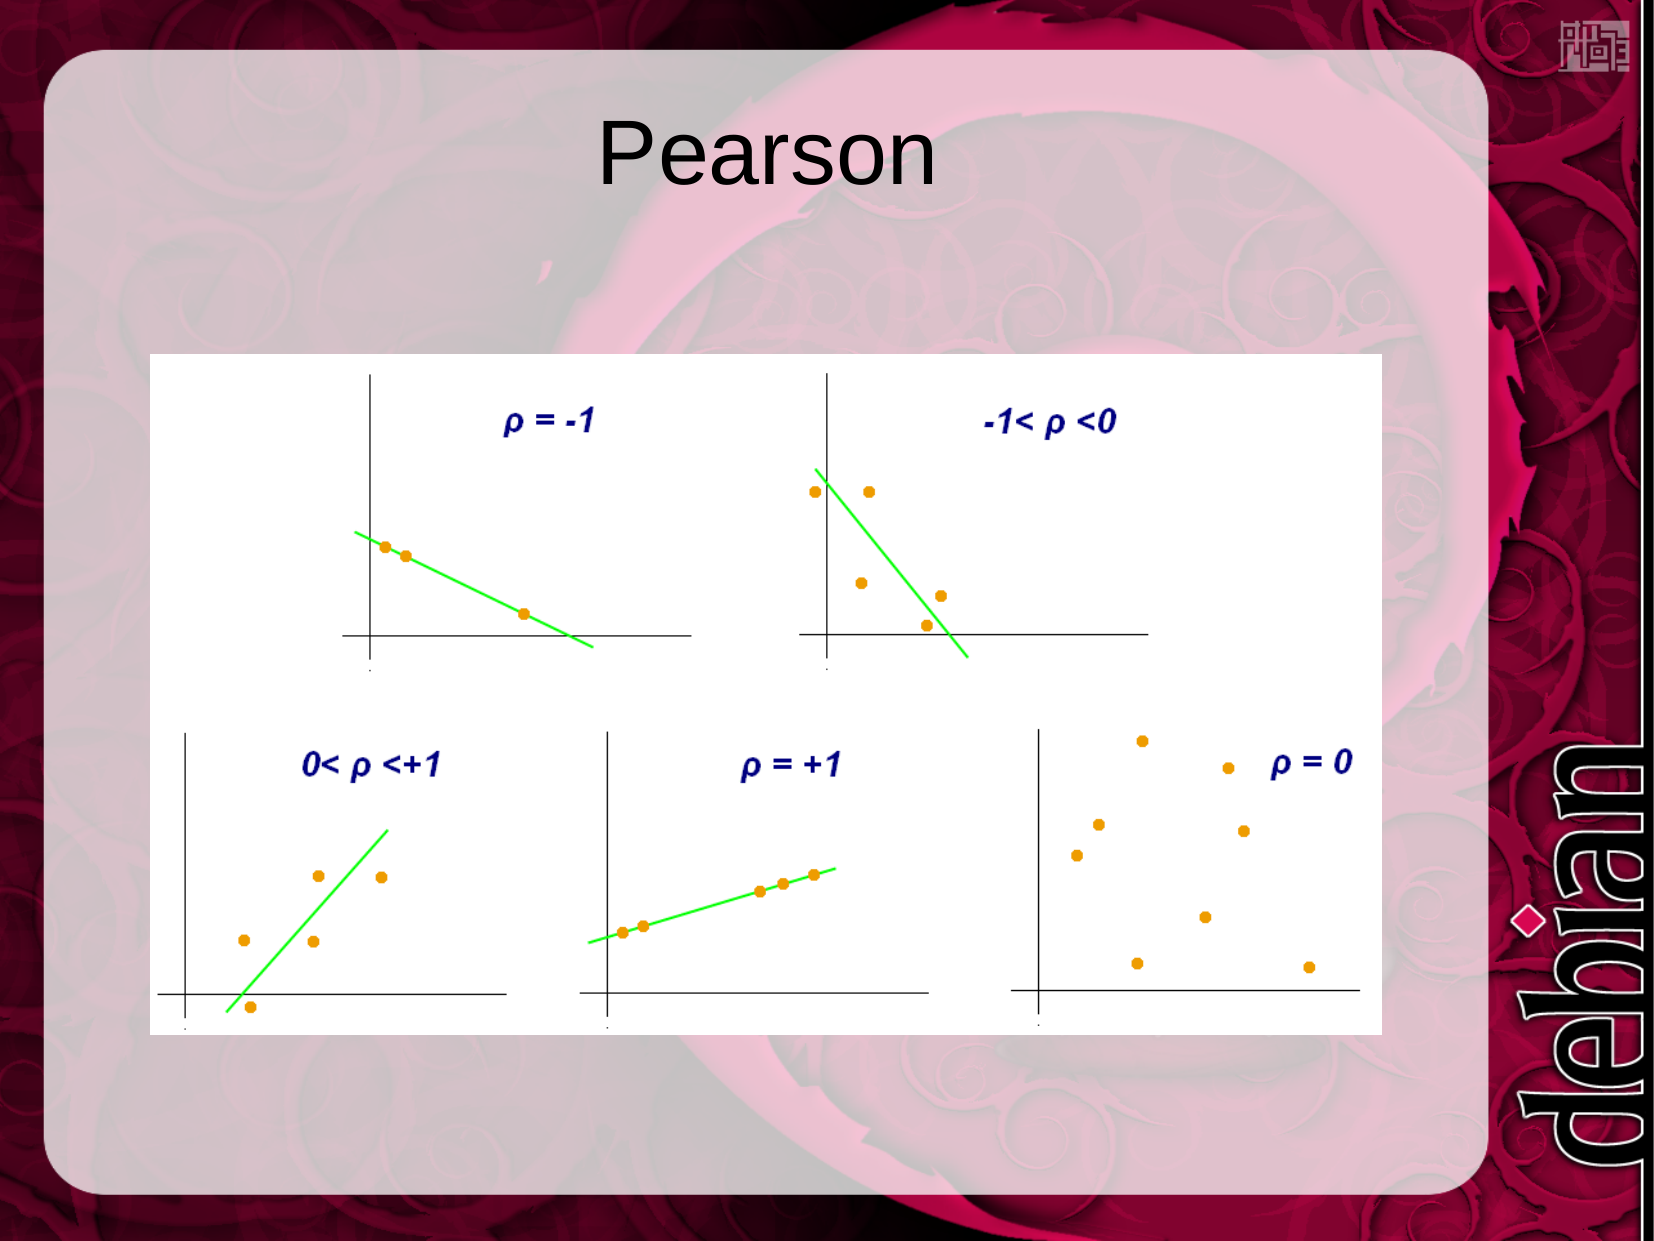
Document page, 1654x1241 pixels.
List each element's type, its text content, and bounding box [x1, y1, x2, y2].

title Pearson [59, 49, 1477, 257]
picture [0, 0, 1654, 1241]
